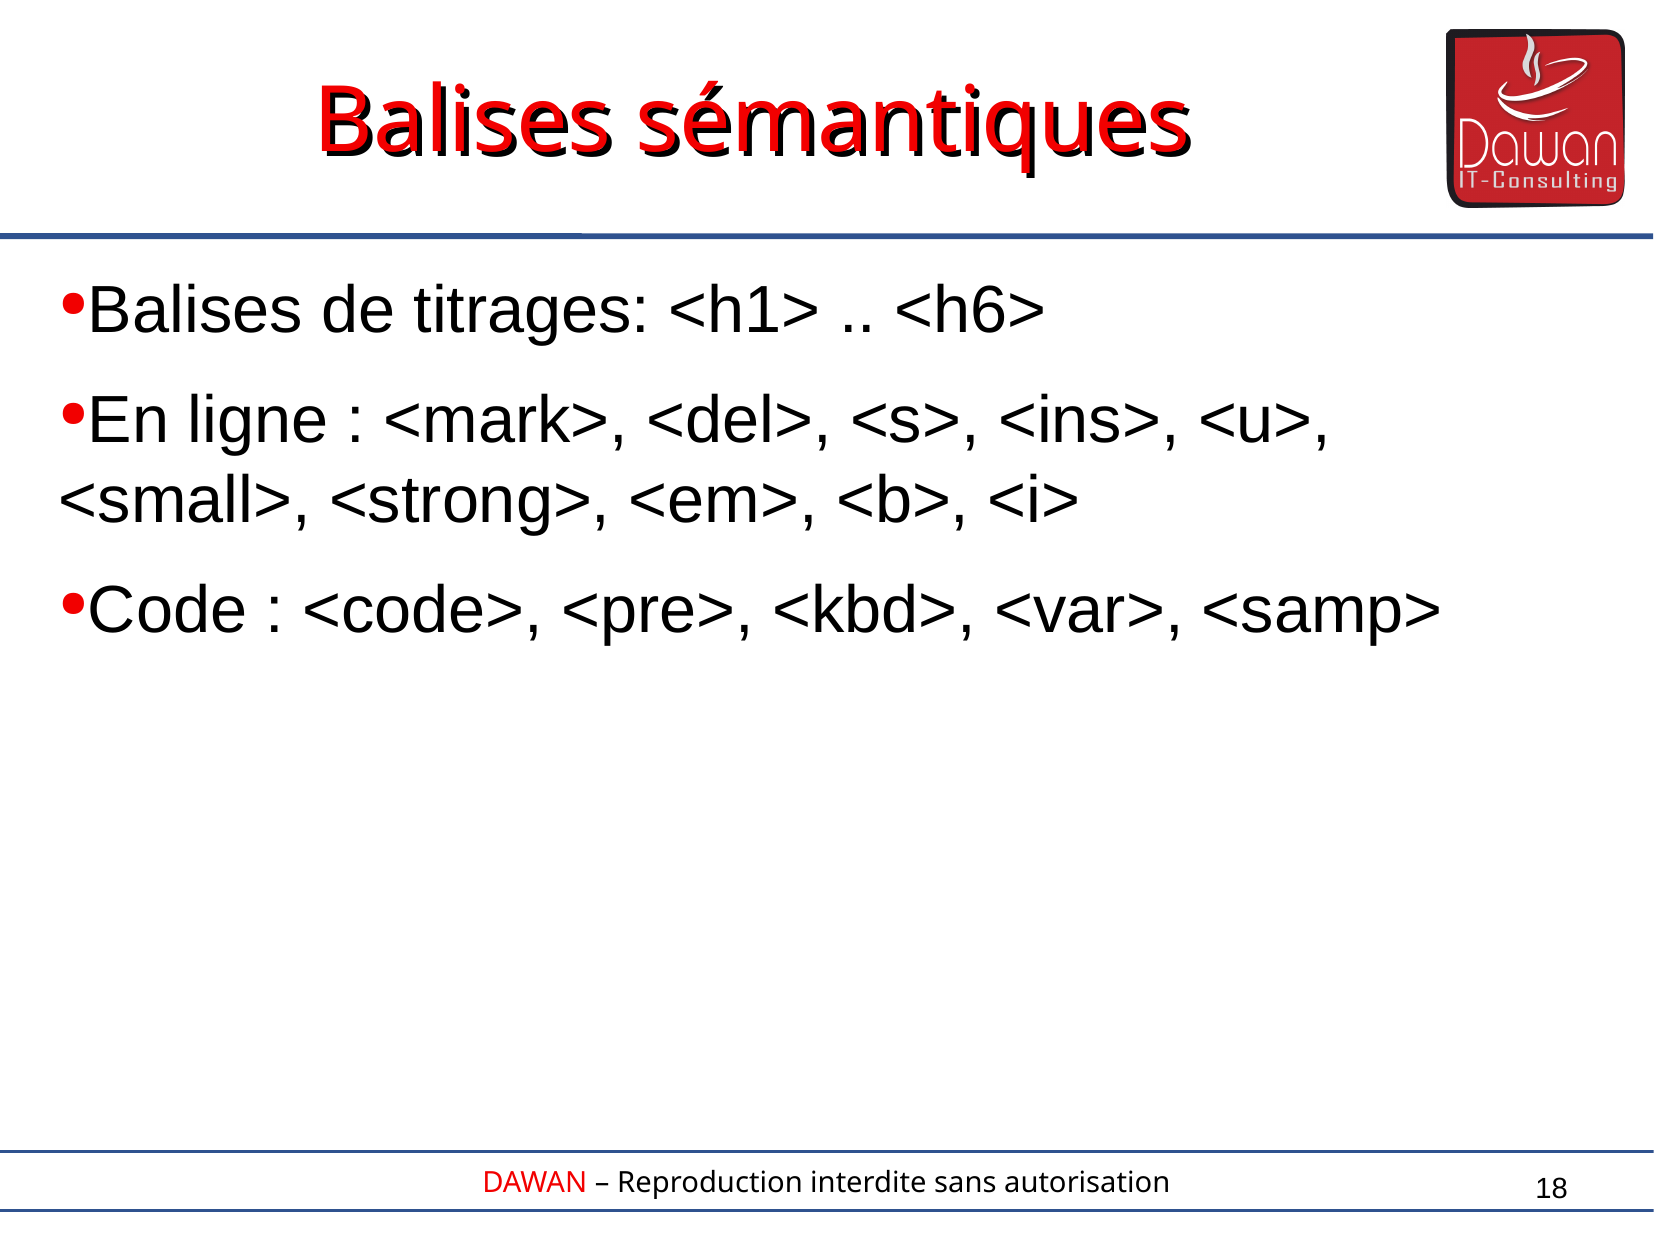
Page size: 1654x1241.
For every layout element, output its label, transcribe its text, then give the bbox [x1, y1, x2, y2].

list Balises de titrages: <h1> .. <h6> En ligne : <mark>, <del>, <s>, <ins>, <u>, <small>, <strong>, <em>, <b>, <i> Code : <code>, <pre>, <kbd>, <var>, <samp> [59, 265, 1595, 1094]
text_box [1535, 1169, 1595, 1234]
title Balises sémantiques [59, 24, 1447, 206]
